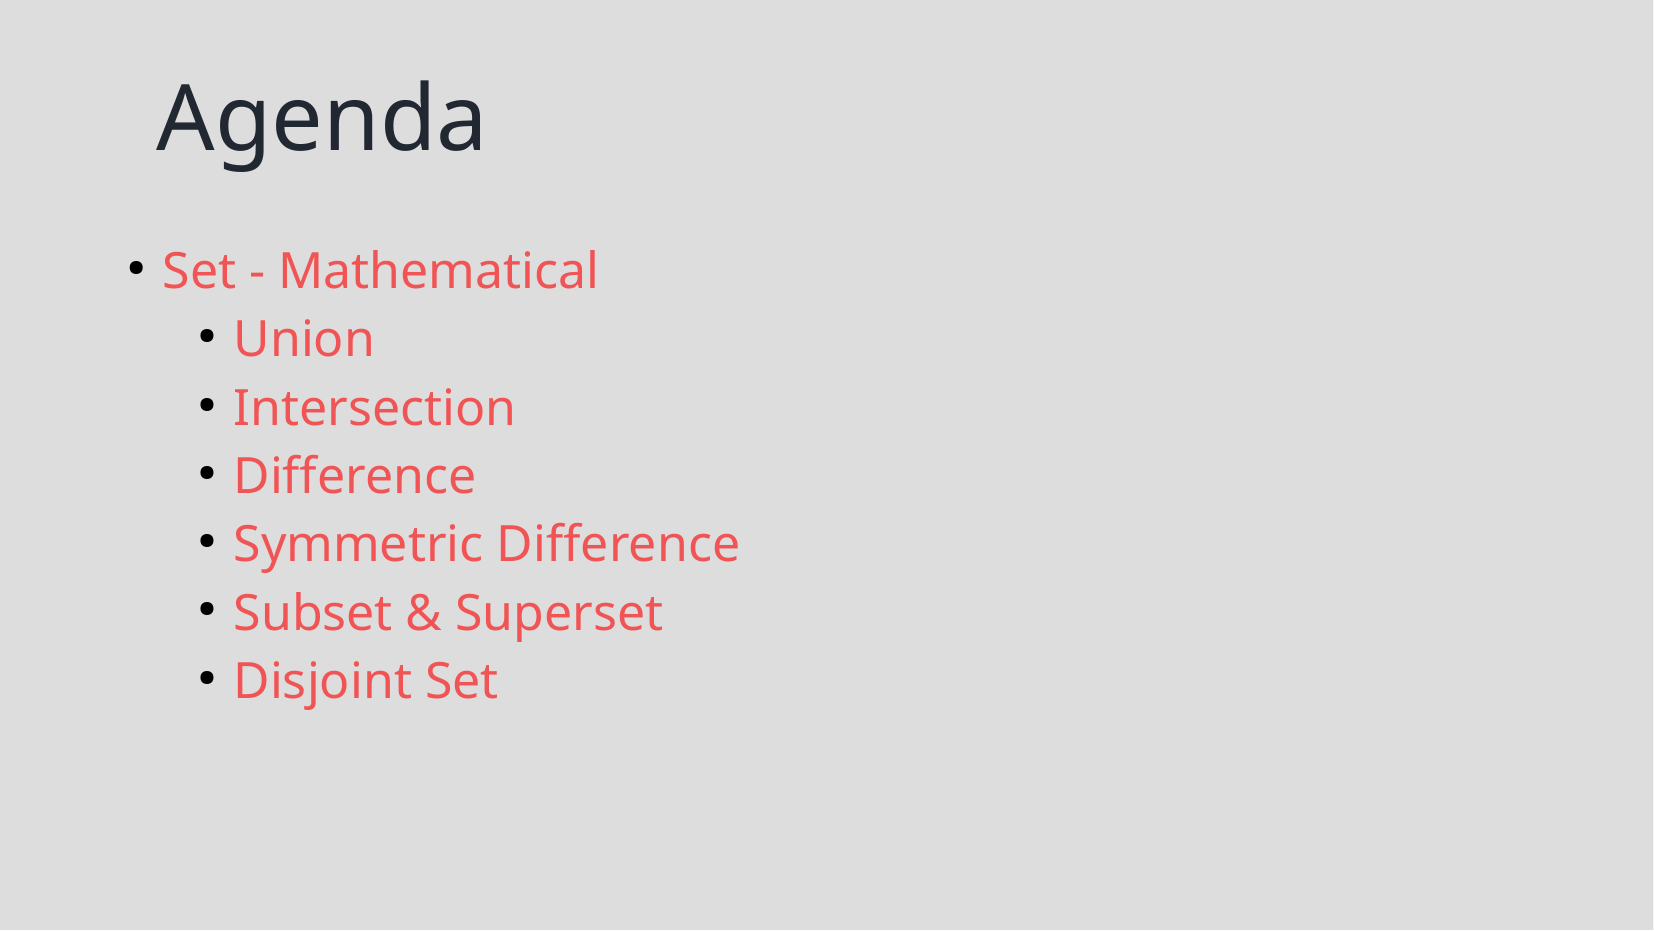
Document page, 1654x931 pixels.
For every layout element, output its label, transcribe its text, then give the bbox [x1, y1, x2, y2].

title Agenda [82, 37, 563, 193]
text_box Set - Mathematical Union Intersection Difference Symmetric Difference Subset & Superset Disjoint Set [112, 227, 1555, 799]
